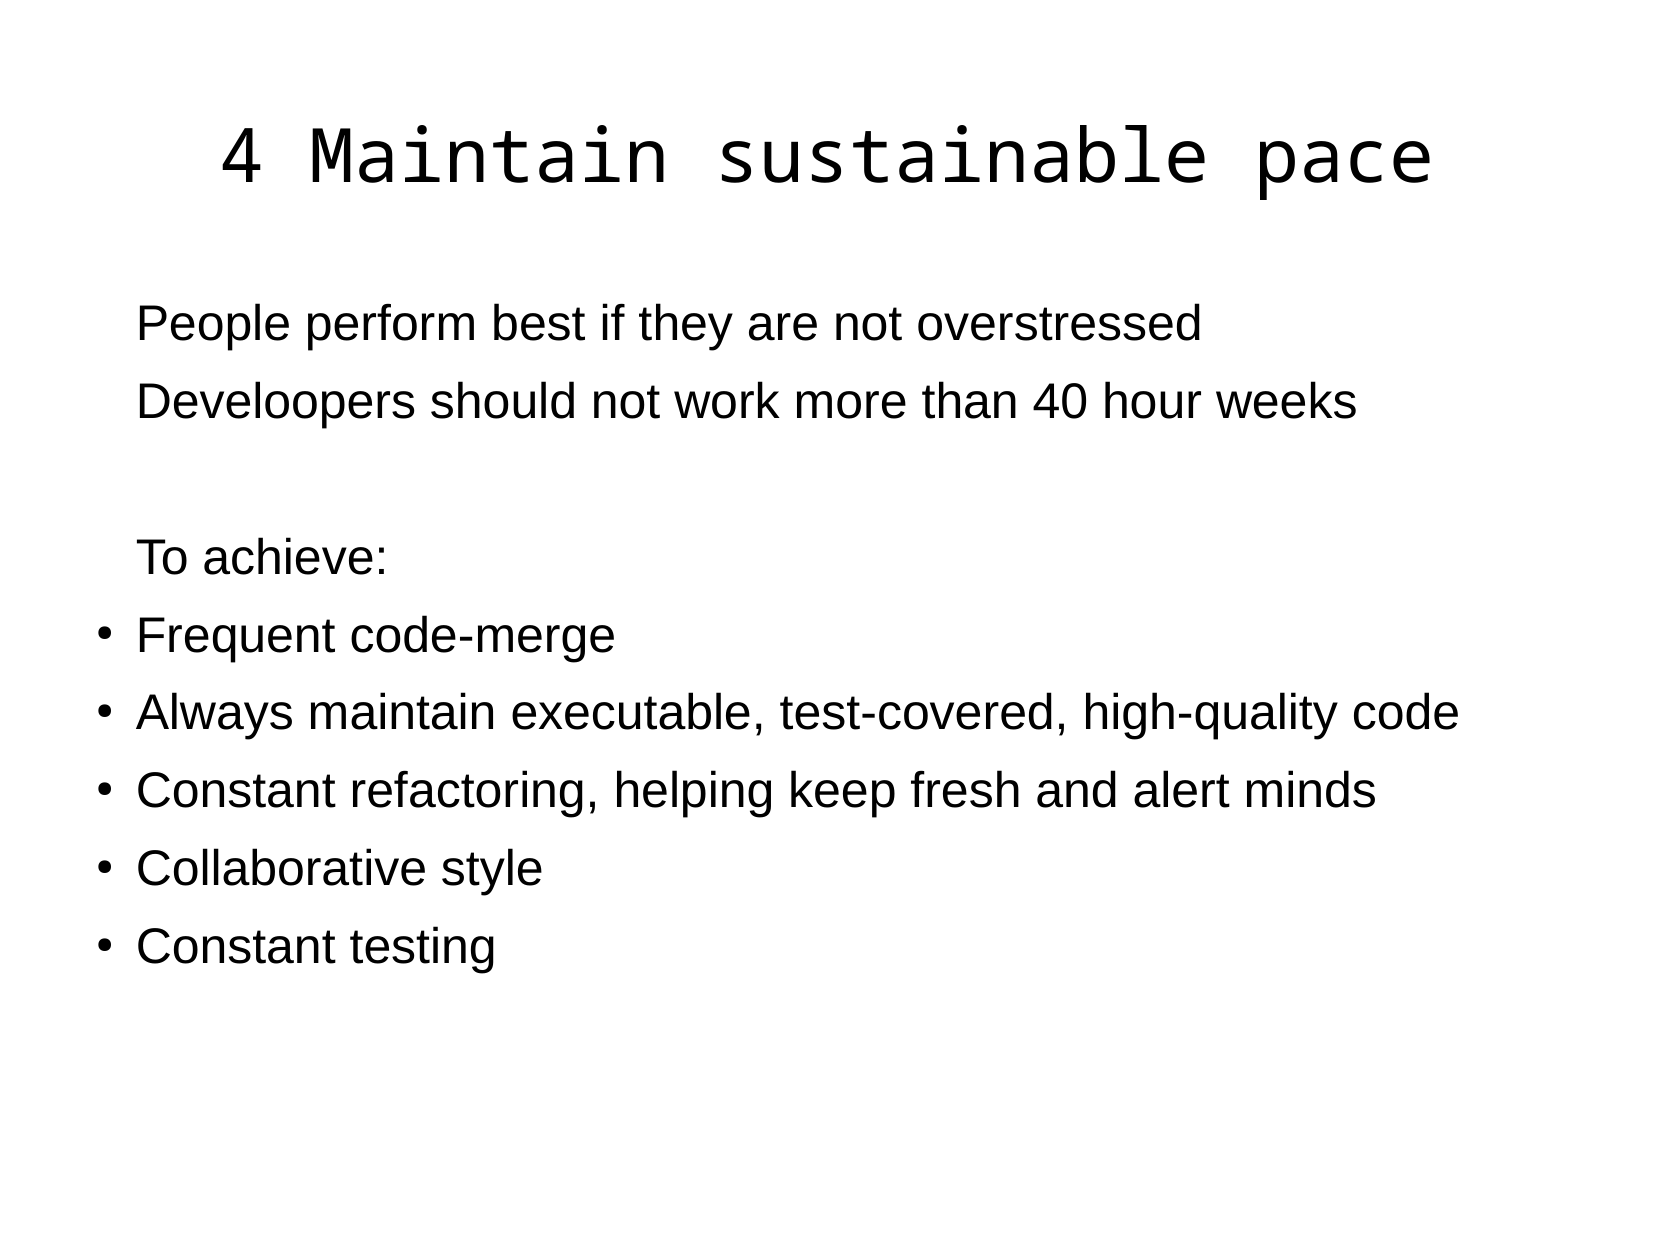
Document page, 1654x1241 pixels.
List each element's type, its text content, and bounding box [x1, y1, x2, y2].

title 4 Maintain sustainable pace [82, 49, 1571, 257]
list People perform best if they are not overstressed Develoopers should not work more than 40 hour weeks To achieve: Frequent code-merge Always maintain executable, test-covered, high-quality code Constant refactoring, helping keep fresh and alert minds Collaborative style Constant testing [82, 295, 1571, 993]
